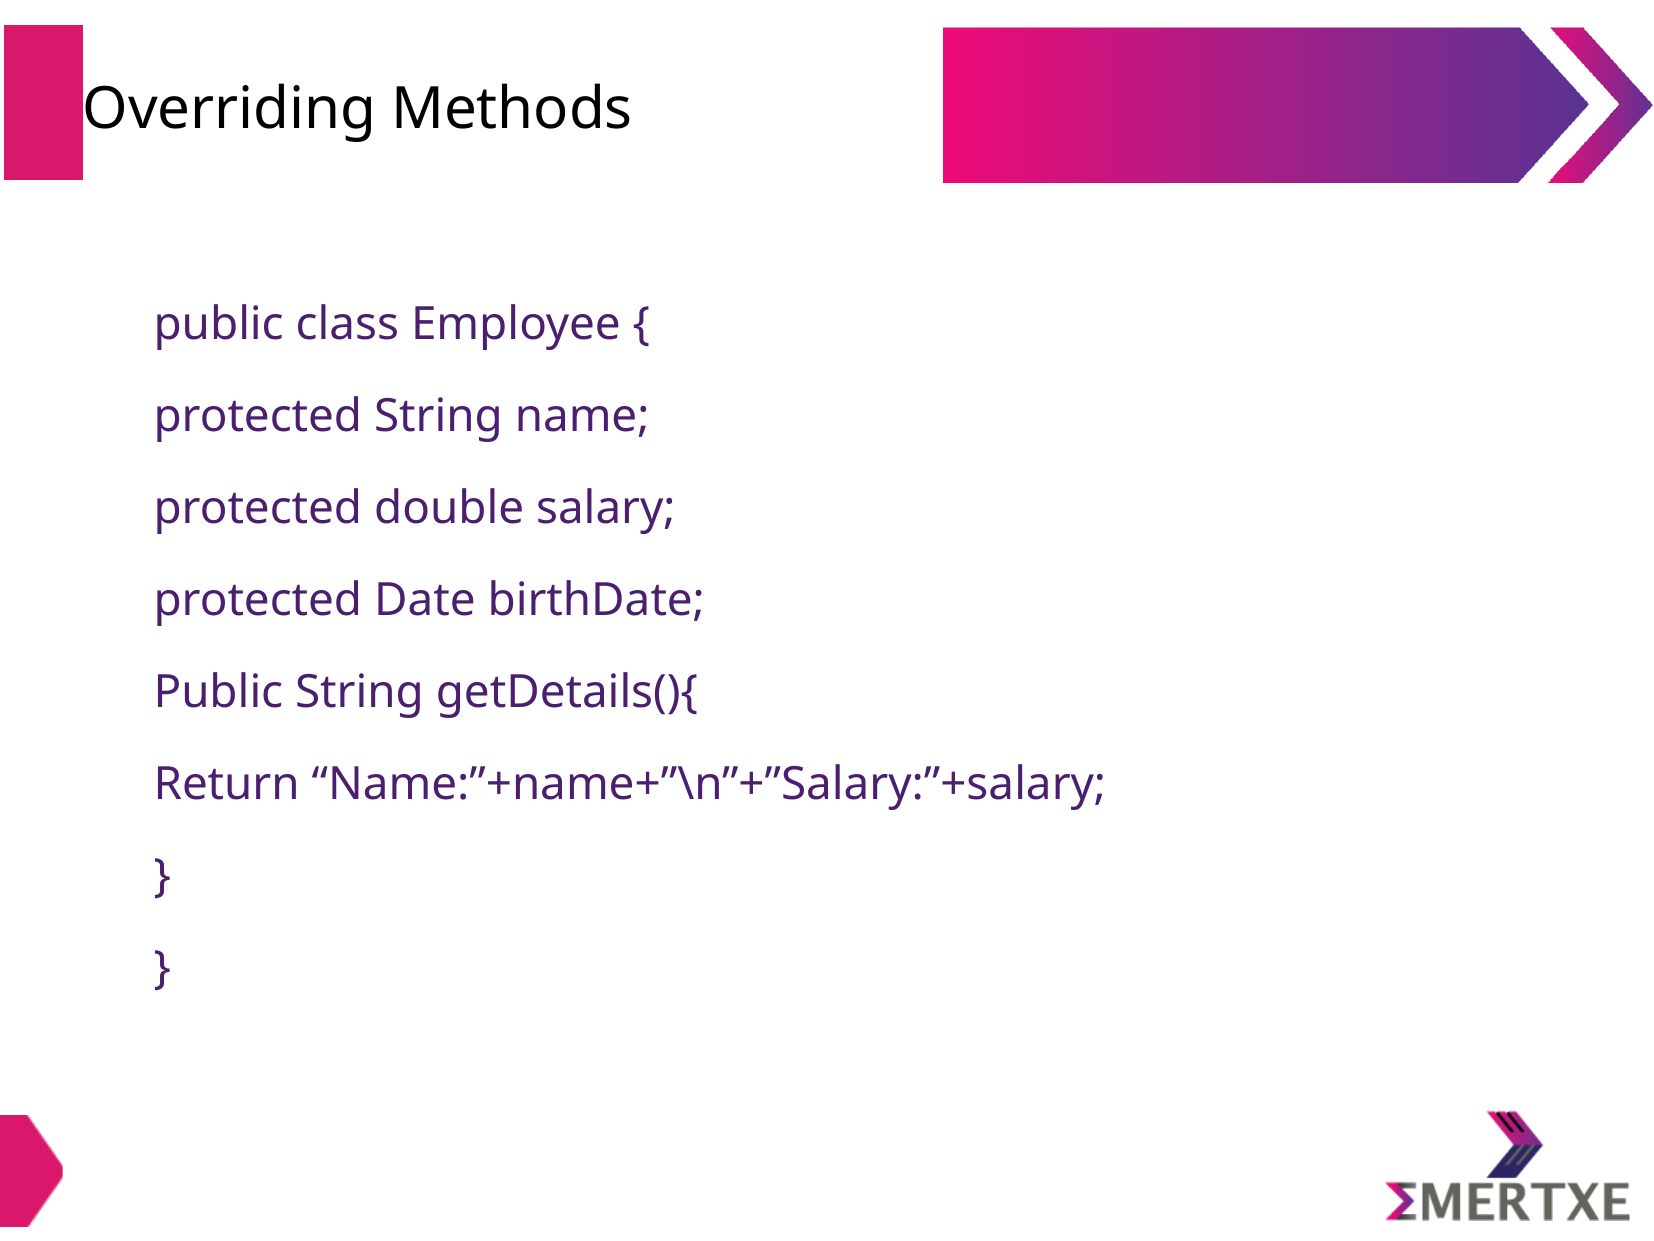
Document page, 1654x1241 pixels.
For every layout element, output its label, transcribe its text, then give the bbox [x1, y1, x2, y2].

picture [1385, 1107, 1631, 1221]
list public class Employee { protected String name; protected double salary; protected Date birthDate; Public String getDetails(){ Return “Name:”+name+”\n”+”Salary:”+salary; } } [82, 290, 1571, 1010]
title Overriding Methods [82, 2, 1571, 210]
picture [1571, 27, 1653, 183]
